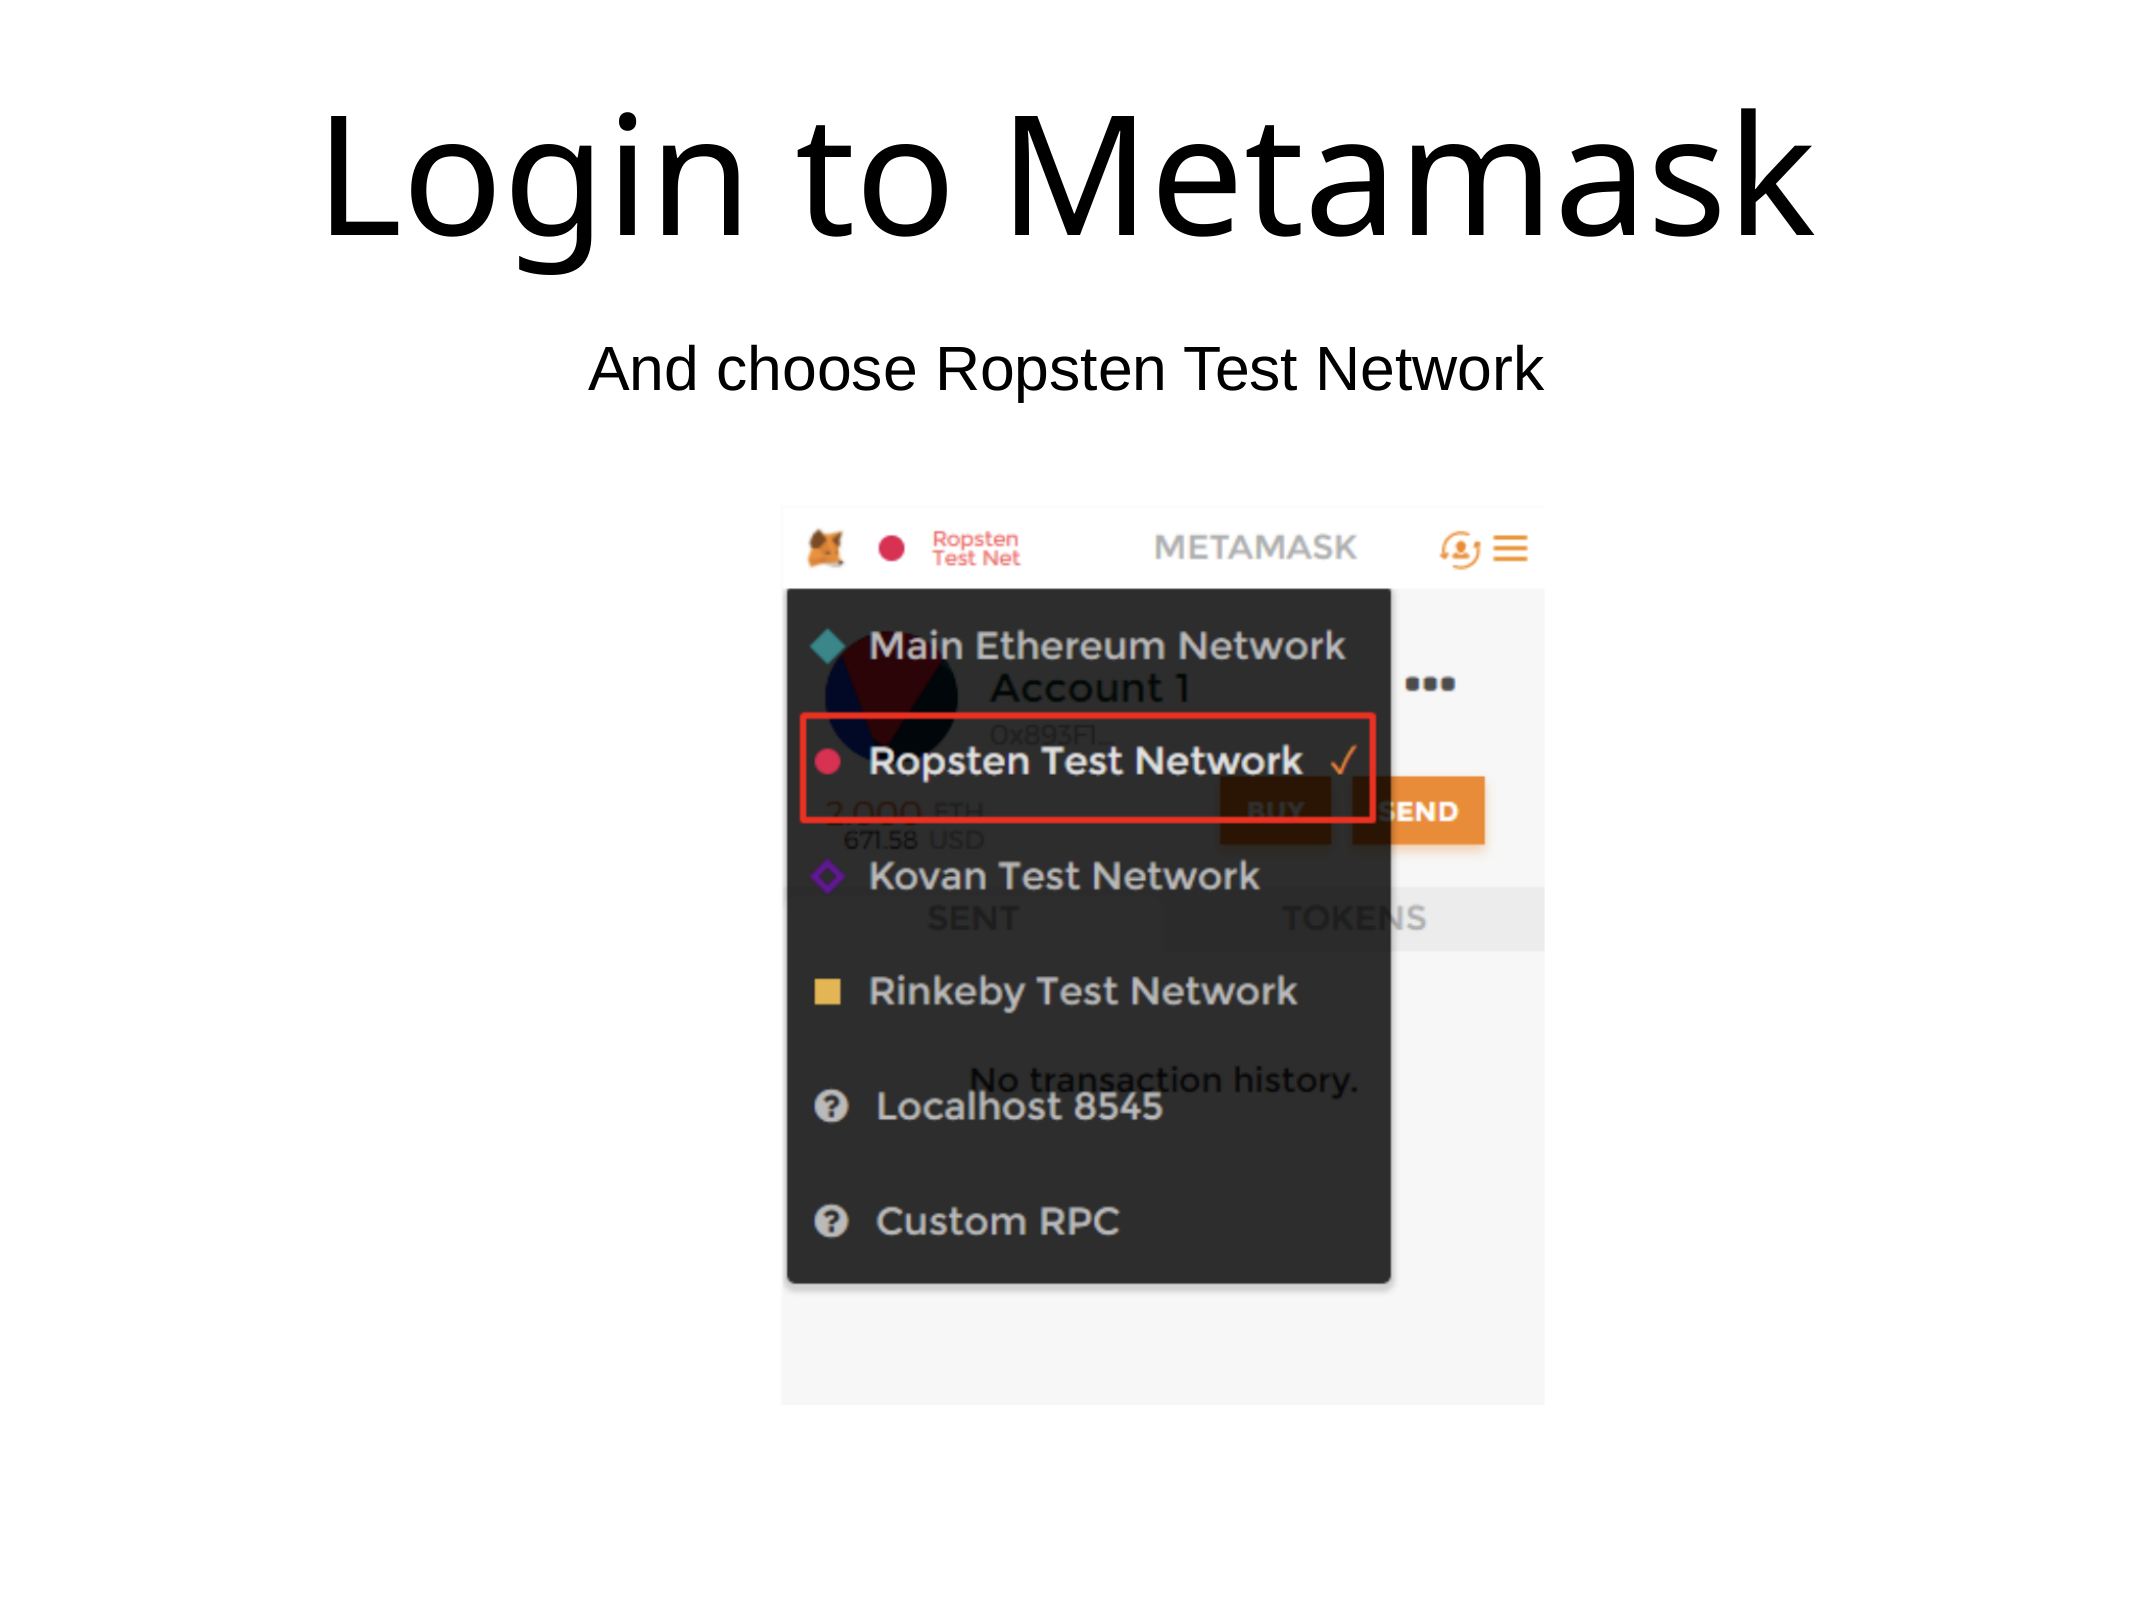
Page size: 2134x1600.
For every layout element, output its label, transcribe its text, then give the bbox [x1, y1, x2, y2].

title Login to Metamask [208, 61, 1925, 286]
subtitle And choose Ropsten Test Network [208, 320, 1925, 507]
picture [764, 491, 1578, 1405]
